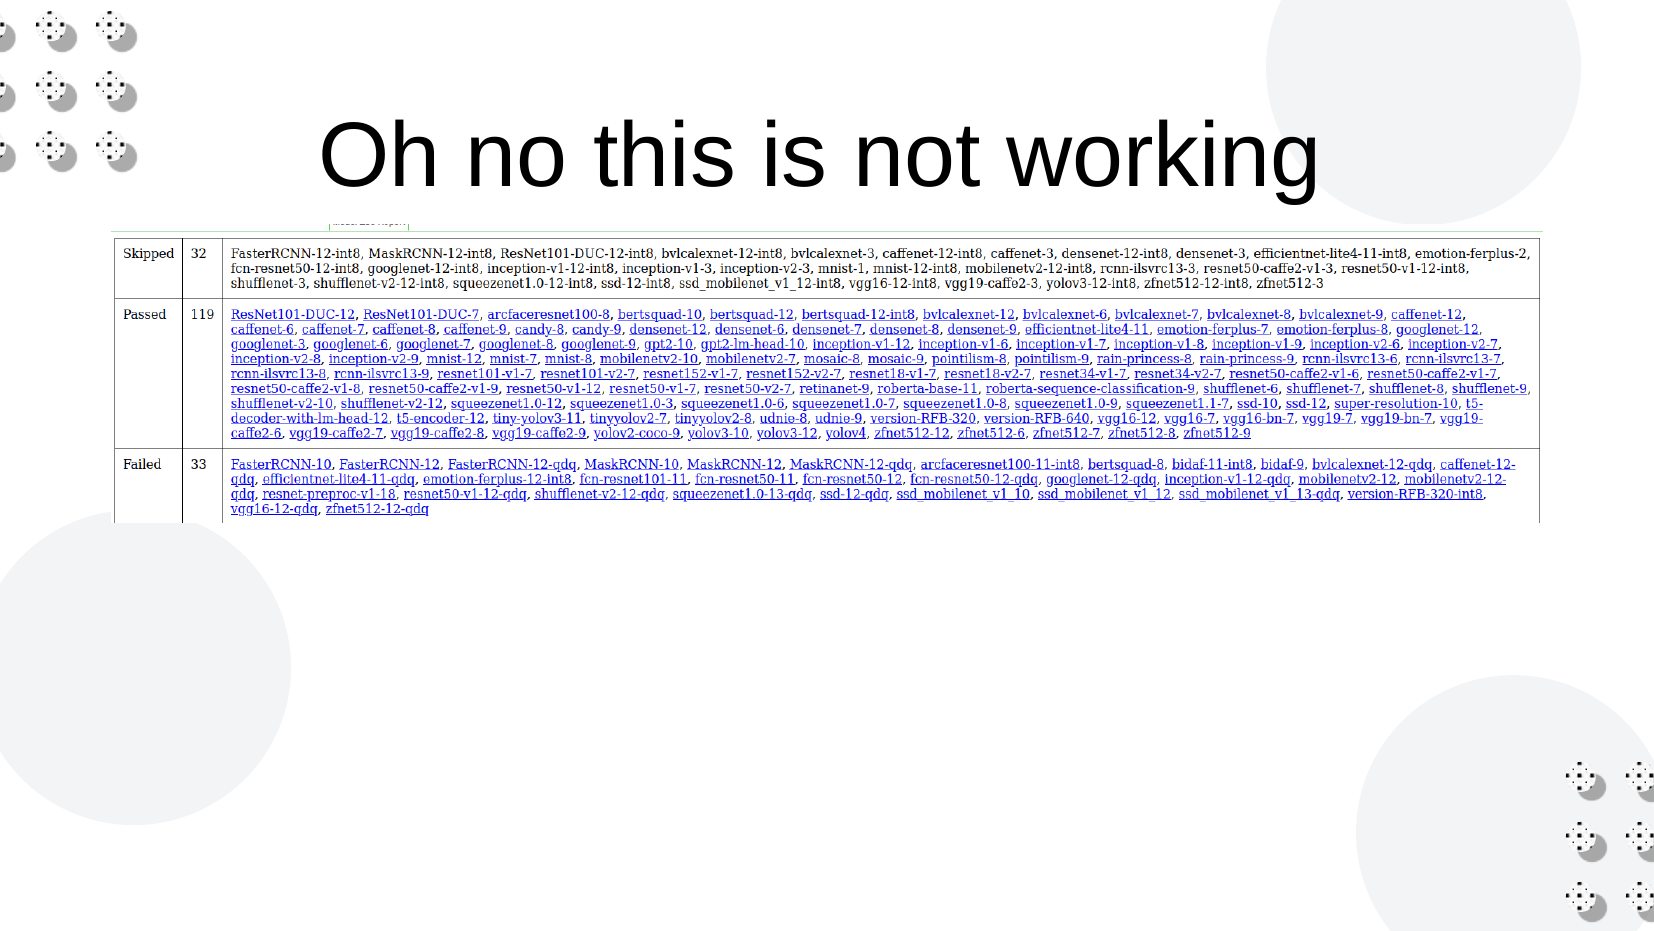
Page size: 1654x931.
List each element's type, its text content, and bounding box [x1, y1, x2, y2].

picture [1625, 821, 1654, 852]
picture [1565, 881, 1596, 912]
picture [1625, 761, 1654, 792]
picture [1565, 821, 1596, 852]
picture [95, 11, 126, 42]
picture [0, 74, 6, 99]
picture [1565, 761, 1596, 792]
picture [99, 71, 122, 76]
picture [35, 131, 67, 162]
picture [0, 134, 7, 159]
picture [35, 11, 66, 42]
title Oh no this is not working [76, 76, 1565, 233]
picture [35, 71, 66, 102]
picture [1625, 881, 1654, 912]
picture [0, 14, 6, 39]
picture [111, 224, 1543, 523]
